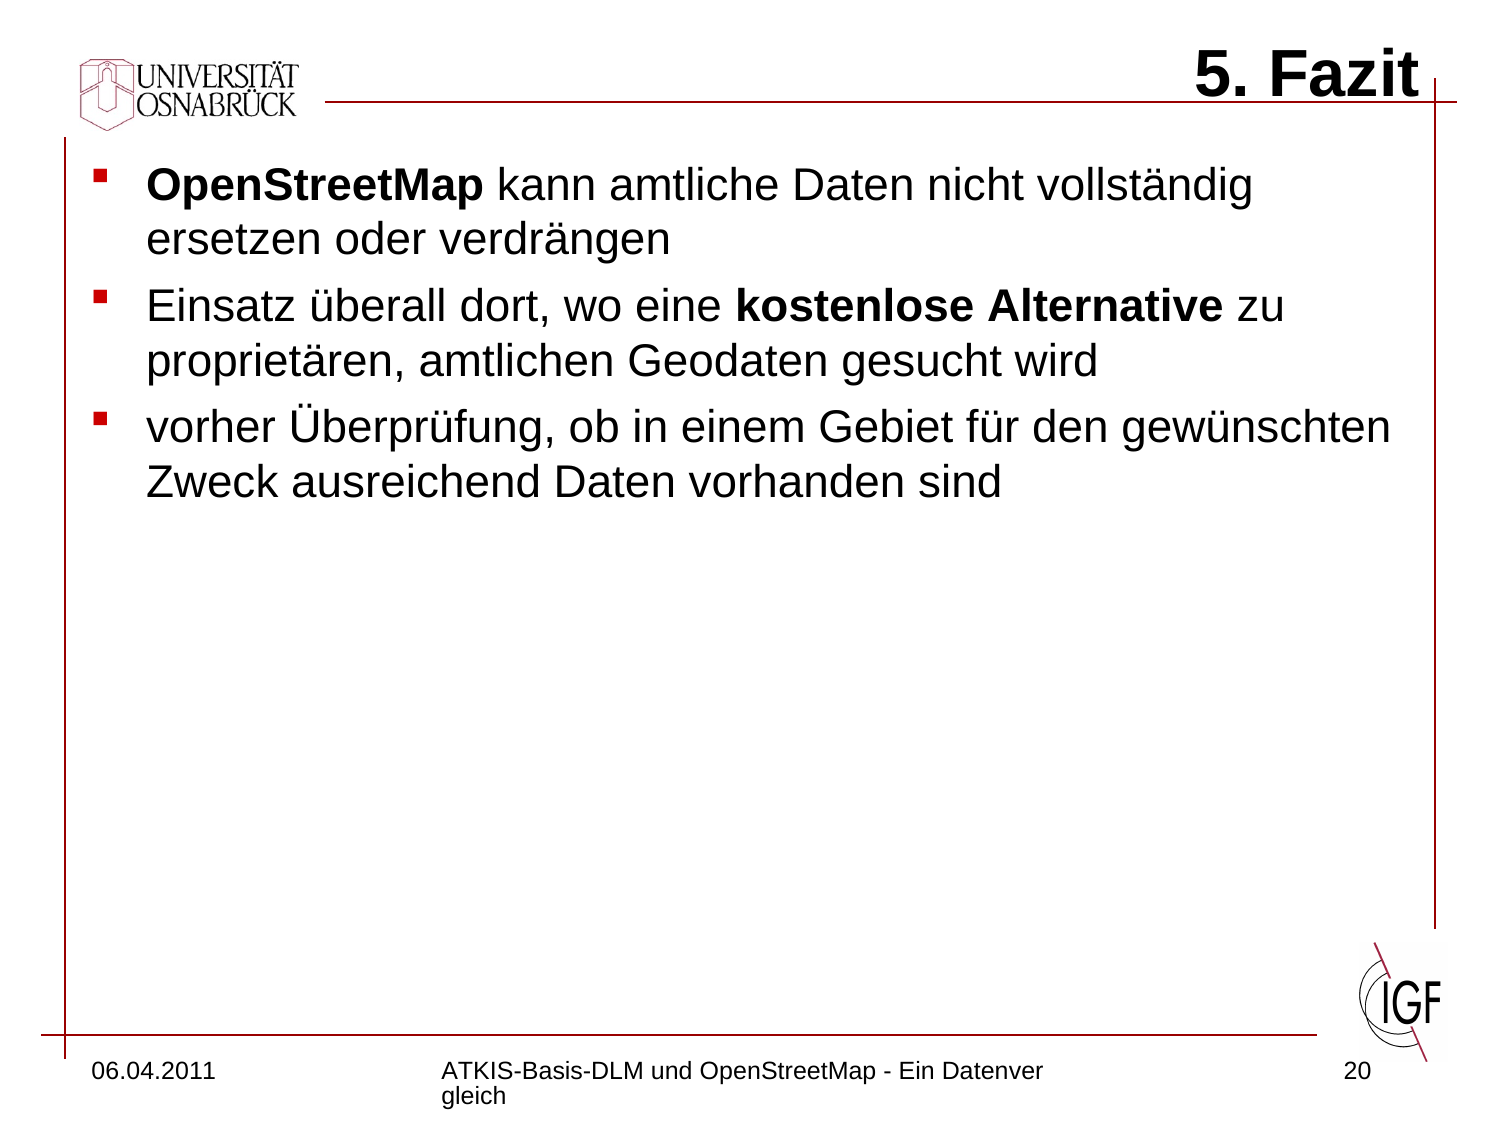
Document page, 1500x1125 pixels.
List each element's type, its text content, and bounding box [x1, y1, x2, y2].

picture [1359, 942, 1448, 1062]
list OpenStreetMap kann amtliche Daten nicht vollständig ersetzen oder verdrängen Einsatz überall dort, wo eine kostenlose Alternative zu proprietären, amtlichen Geodaten gesucht wird vorher Überprüfung, ob in einem Gebiet für den gewünschten Zweck ausreichend Daten vorhanden sind [75, 146, 1426, 1019]
picture [79, 59, 299, 131]
title 5. Fazit [460, 18, 1436, 121]
